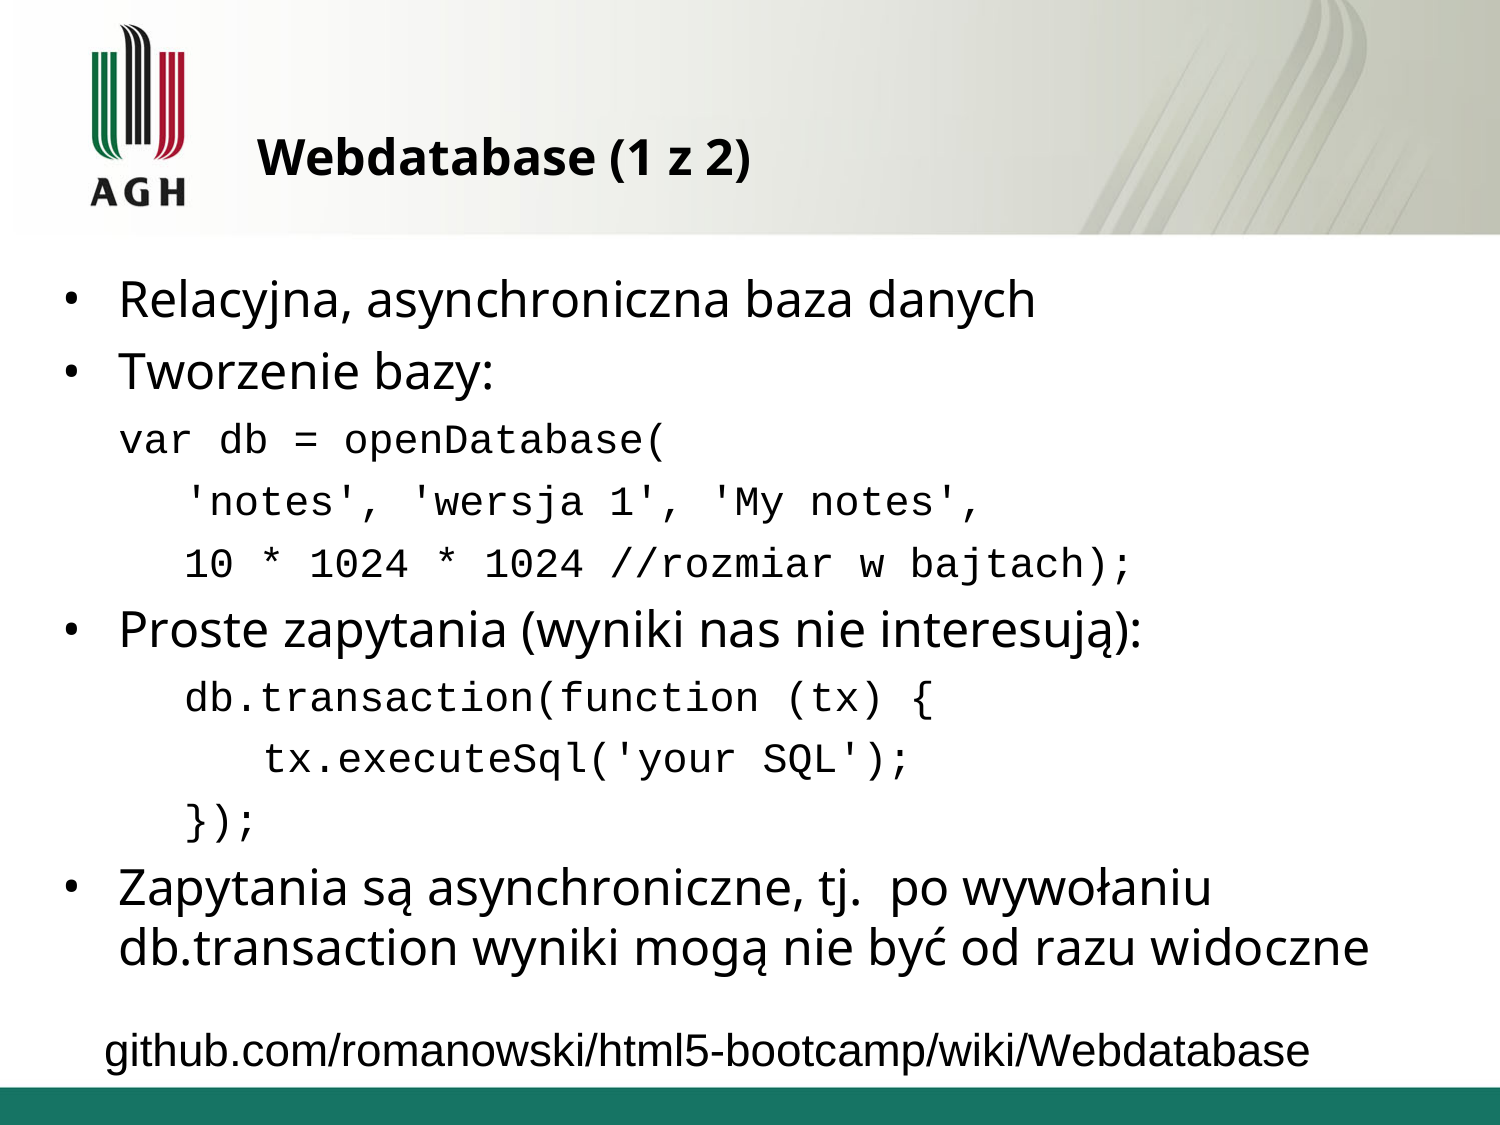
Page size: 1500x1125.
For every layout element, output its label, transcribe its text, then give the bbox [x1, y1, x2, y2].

list Relacyjna, asynchroniczna baza danych Tworzenie bazy: var db = openDatabase( 'notes', 'wersja 1', 'My notes', 10 * 1024 * 1024 //rozmiar w bajtach); Proste zapytania (wyniki nas nie interesują): db.transaction(function (tx) { tx.executeSql('your SQL'); }); Zapytania są asynchroniczne, tj. po wywołaniu db.transaction wyniki mogą nie być od razu widoczne [47, 259, 1500, 998]
picture [0, 0, 1500, 1125]
title Webdatabase (1 z 2) [242, 78, 1425, 233]
text_box github.com/romanowski/html5-bootcamp/wiki/Webdatabase [89, 1013, 1500, 1084]
